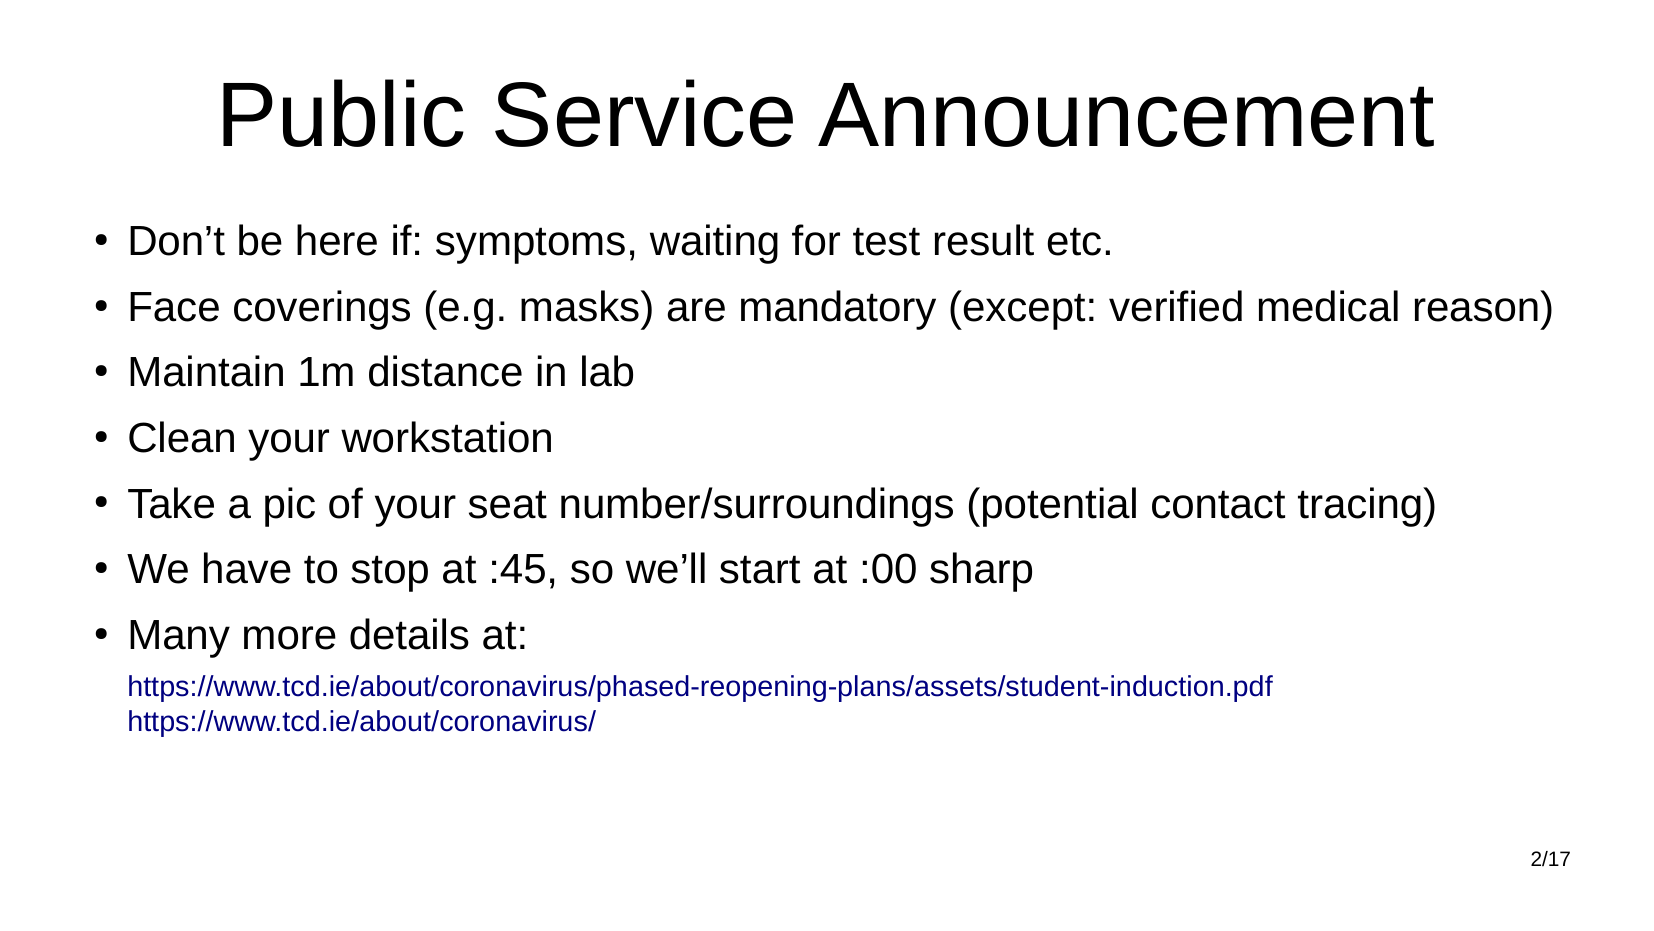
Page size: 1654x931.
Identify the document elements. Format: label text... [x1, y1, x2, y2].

list Don’t be here if: symptoms, waiting for test result etc. Face coverings (e.g. masks) are mandatory (except: verified medical reason) Maintain 1m distance in lab Clean your workstation Take a pic of your seat number/surroundings (potential contact tracing) We have to stop at :45, so we’ll start at :00 sharp Many more details at: https://www.tcd.ie/about/coronavirus/phased-reopening-plans/assets/student-induction.pdf https://www.tcd.ie/about/coronavirus/ [82, 217, 1571, 758]
title Public Service Announcement [82, 37, 1571, 193]
